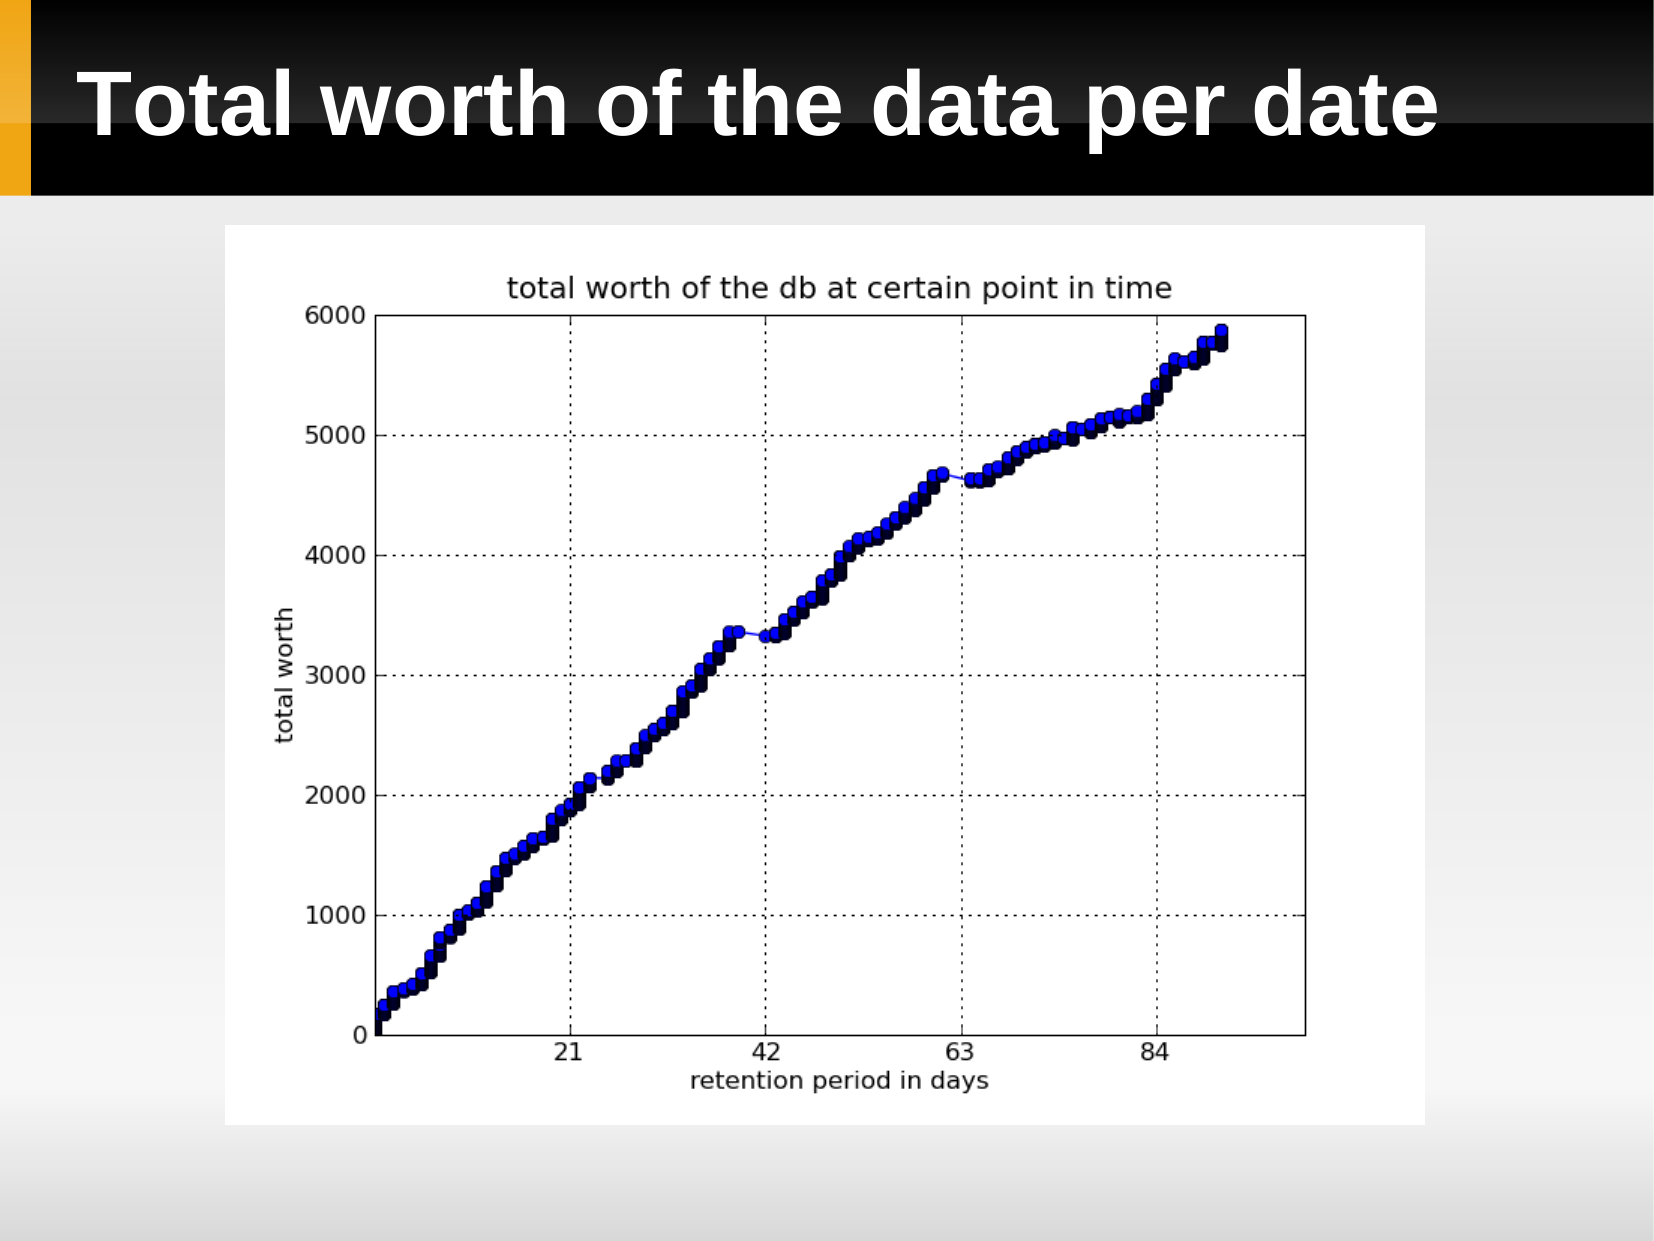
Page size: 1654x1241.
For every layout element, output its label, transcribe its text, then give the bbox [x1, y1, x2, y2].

title Total worth of the data per date [76, 0, 1565, 208]
picture [0, 0, 1654, 1241]
